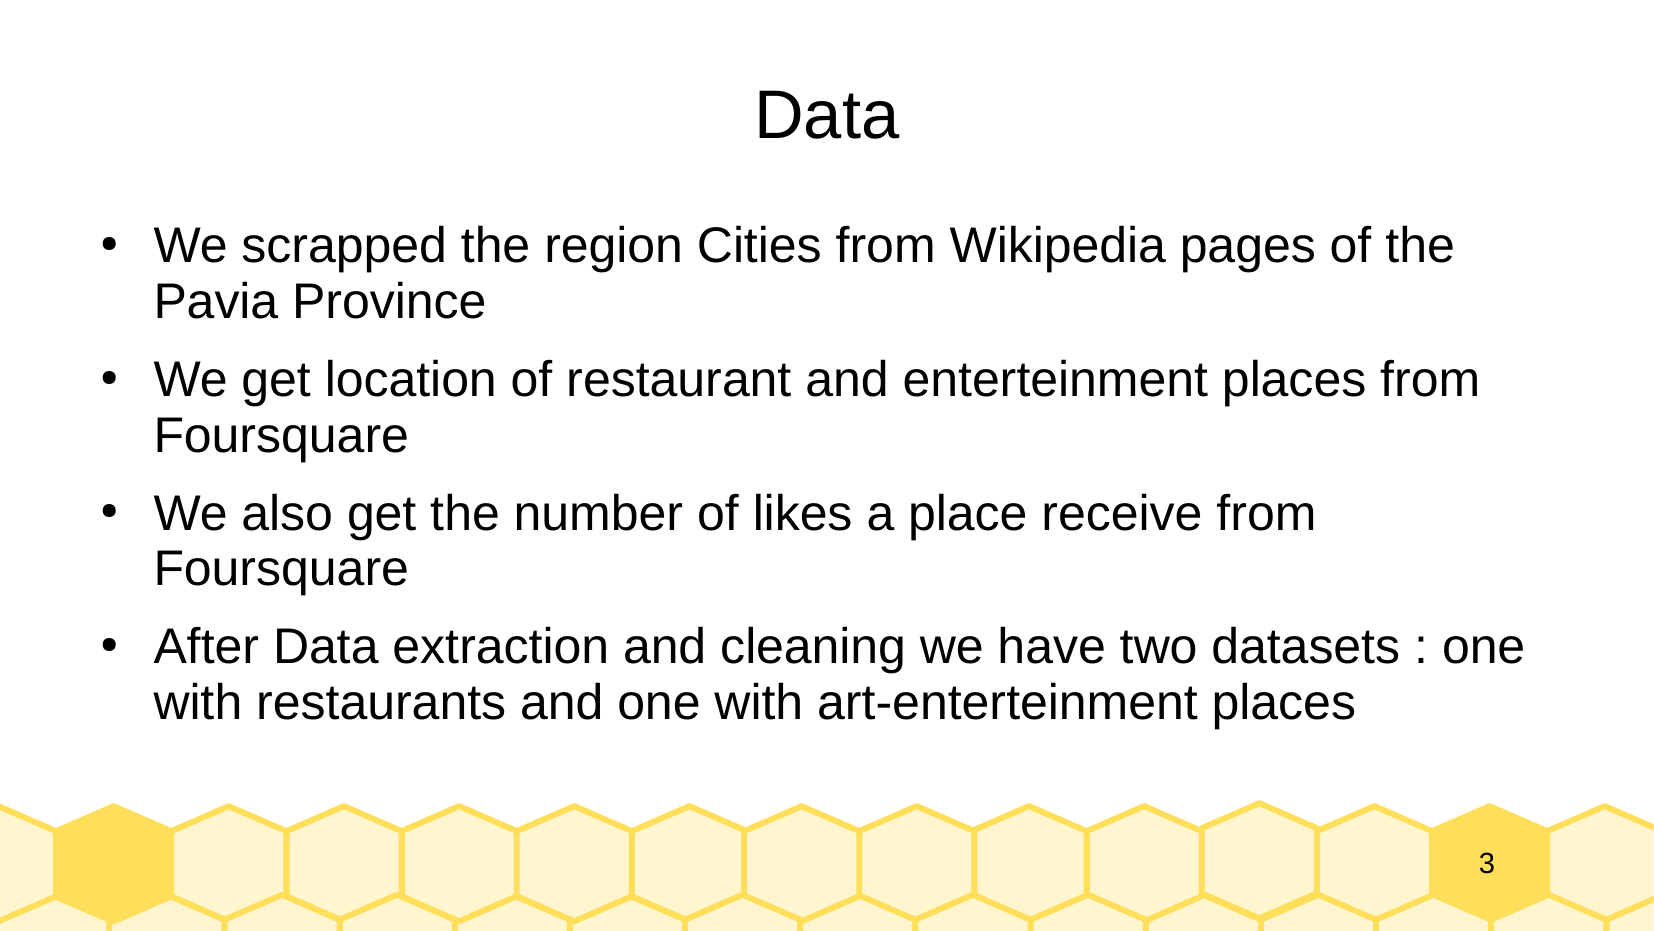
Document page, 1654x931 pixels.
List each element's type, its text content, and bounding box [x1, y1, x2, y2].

list We scrapped the region Cities from Wikipedia pages of the Pavia Province We get location of restaurant and enterteinment places from Foursquare We also get the number of likes a place receive from Foursquare After Data extraction and cleaning we have two datasets : one with restaurants and one with art-enterteinment places [82, 217, 1571, 758]
title Data [82, 37, 1571, 193]
